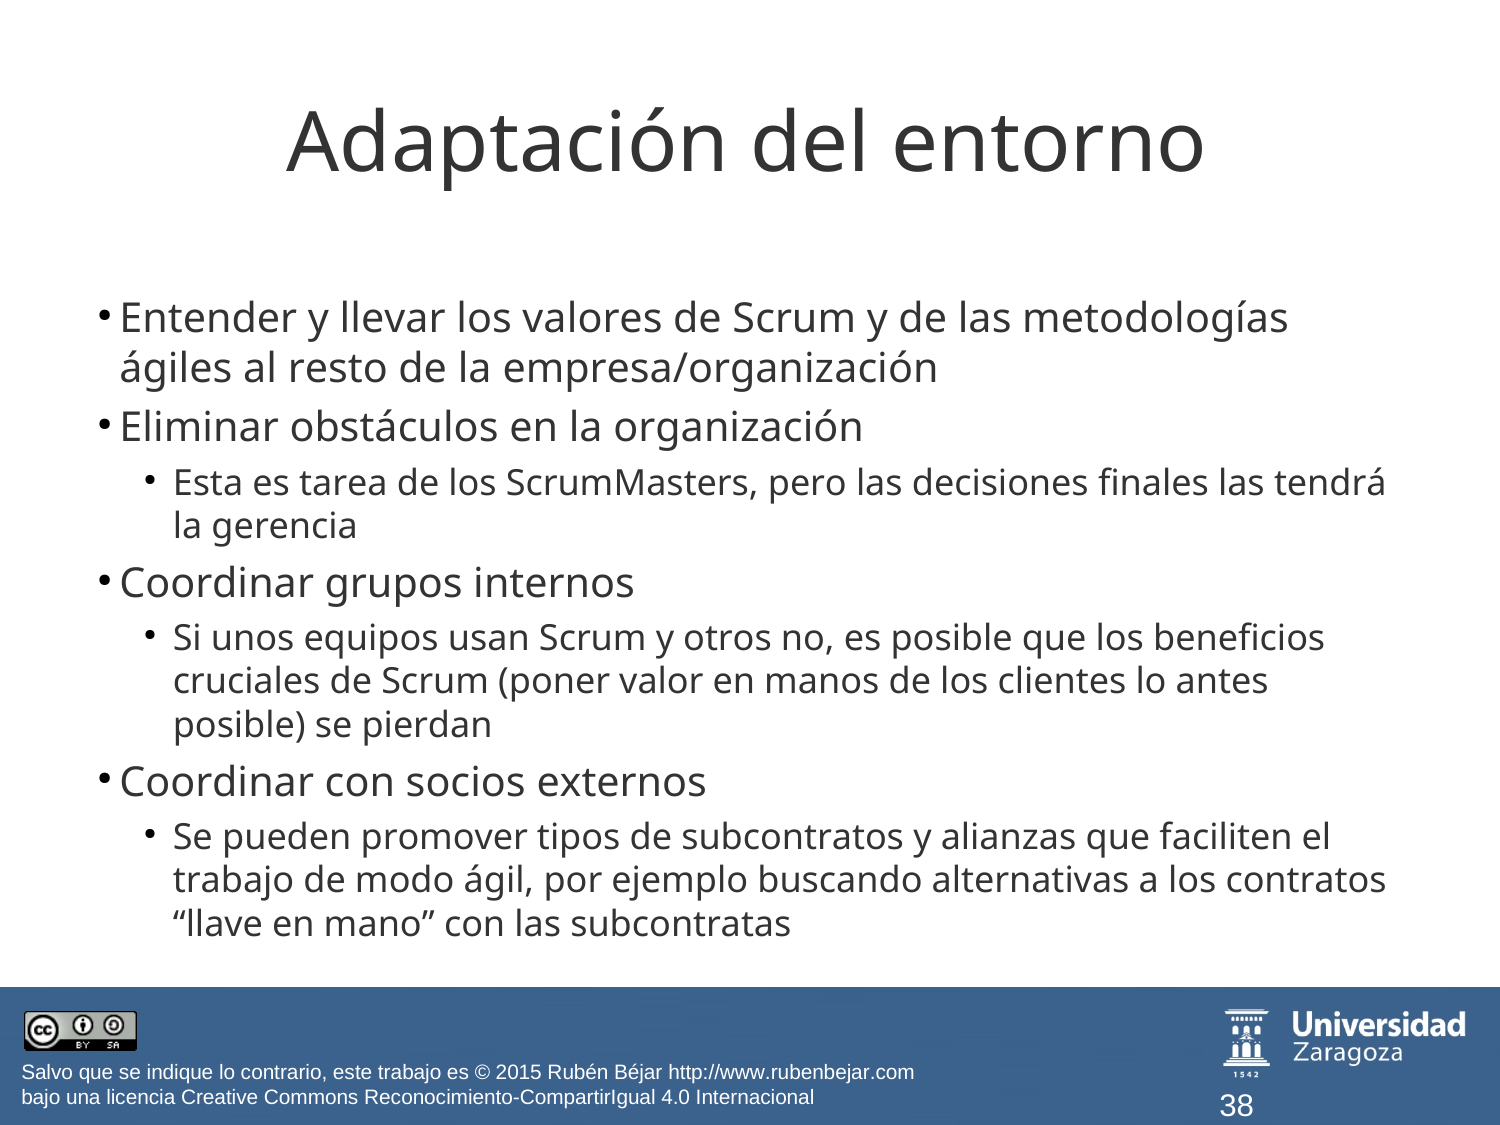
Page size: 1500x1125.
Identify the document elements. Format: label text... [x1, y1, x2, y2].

title Adaptación del entorno [74, 20, 1420, 257]
list Entender y llevar los valores de Scrum y de las metodologías ágiles al resto de la empresa/organización Eliminar obstáculos en la organización Esta es tarea de los ScrumMasters, pero las decisiones finales las tendrá la gerencia Coordinar grupos internos Si unos equipos usan Scrum y otros no, es posible que los beneficios cruciales de Scrum (poner valor en manos de los clientes lo antes posible) se pierdan Coordinar con socios externos Se pueden promover tipos de subcontratos y alianzas que faciliten el trabajo de modo ágil, por ejemplo buscando alternativas a los contratos “llave en mano” con las subcontratas [82, 283, 1418, 957]
picture [0, 987, 1500, 1125]
